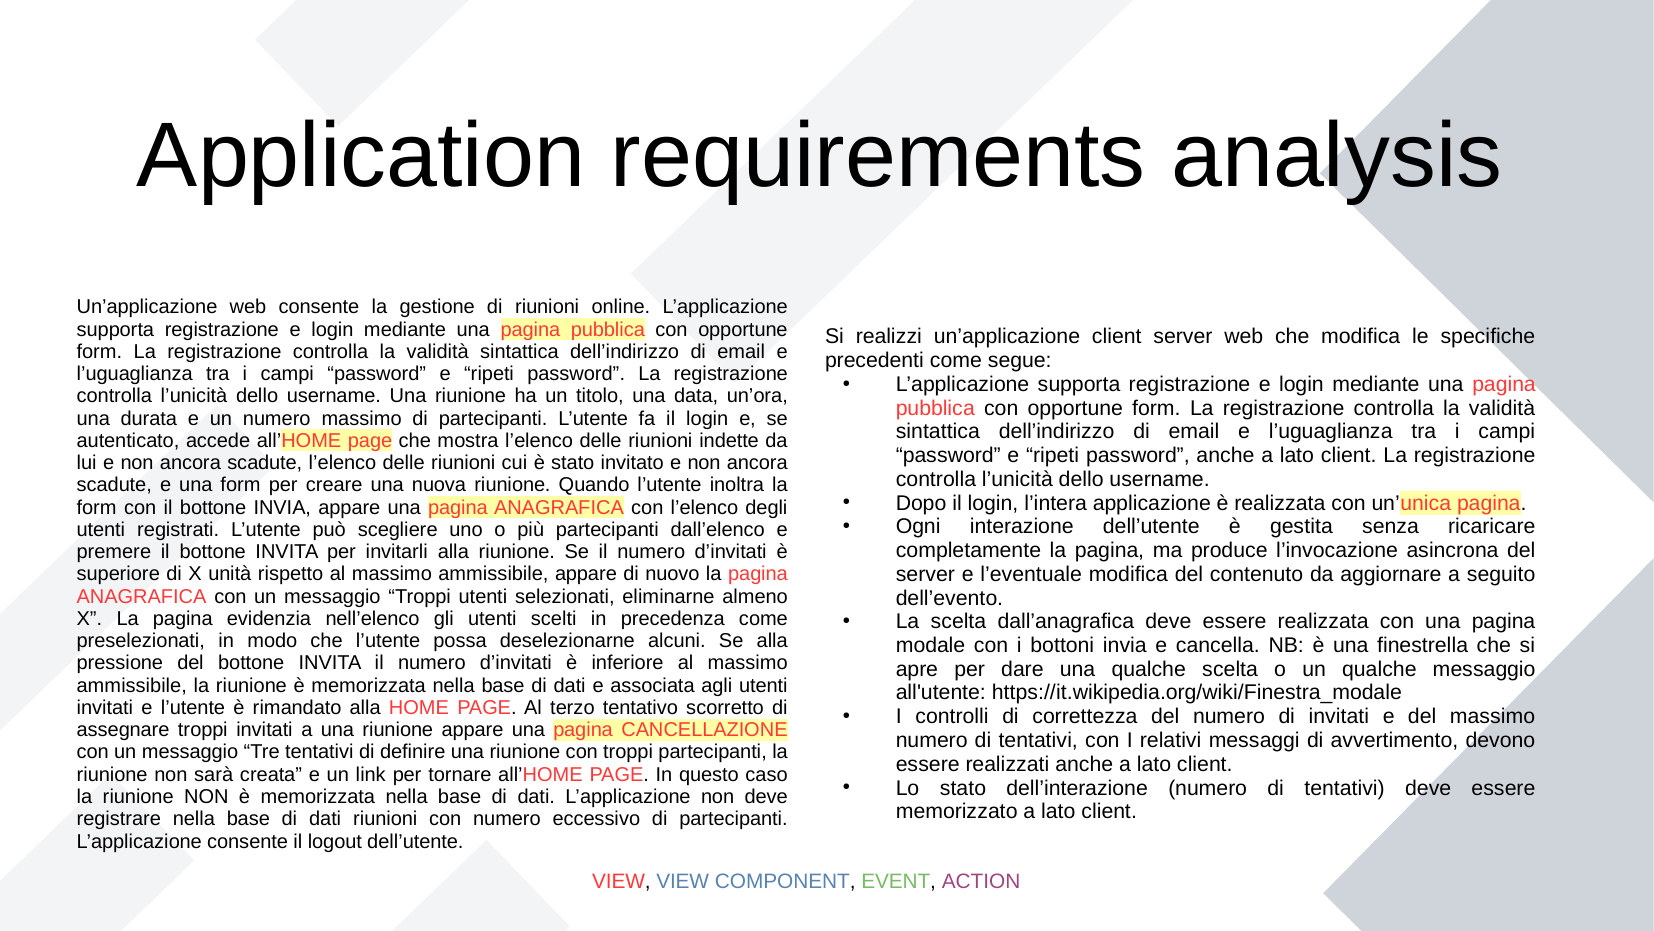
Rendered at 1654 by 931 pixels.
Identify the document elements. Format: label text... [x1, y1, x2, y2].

list Si realizzi un’applicazione client server web che modifica le specifiche precedenti come segue: L’applicazione supporta registrazione e login mediante una pagina pubblica con opportune form. La registrazione controlla la validità sintattica dell’indirizzo di email e l’uguaglianza tra i campi “password” e “ripeti password”, anche a lato client. La registrazione controlla l’unicità dello username. Dopo il login, l’intera applicazione è realizzata con un’unica pagina. Ogni interazione dell’utente è gestita senza ricaricare completamente la pagina, ma produce l’invocazione asincrona del server e l’eventuale modifica del contenuto da aggiornare a seguito dell’evento. La scelta dall’anagrafica deve essere realizzata con una pagina modale con i bottoni invia e cancella. NB: è una finestrella che si apre per dare una qualche scelta o un qualche messaggio all'utente: https://it.wikipedia.org/wiki/Finestra_modale I controlli di correttezza del numero di invitati e del massimo numero di tentativi, con I relativi messaggi di avvertimento, devono essere realizzati anche a lato client. Lo stato dell’interazione (numero di tentativi) deve essere memorizzato a lato client. [825, 285, 1536, 862]
list Un’applicazione web consente la gestione di riunioni online. L’applicazione supporta registrazione e login mediante una pagina pubblica con opportune form. La registrazione controlla la validità sintattica dell’indirizzo di email e l’uguaglianza tra i campi “password” e “ripeti password”. La registrazione controlla l’unicità dello username. Una riunione ha un titolo, una data, un’ora, una durata e un numero massimo di partecipanti. L’utente fa il login e, se autenticato, accede all’HOME page che mostra l’elenco delle riunioni indette da lui e non ancora scadute, l’elenco delle riunioni cui è stato invitato e non ancora scadute, e una form per creare una nuova riunione. Quando l’utente inoltra la form con il bottone INVIA, appare una pagina ANAGRAFICA con l’elenco degli utenti registrati. L’utente può scegliere uno o più partecipanti dall’elenco e premere il bottone INVITA per invitarli alla riunione. Se il numero d’invitati è superiore di X unità rispetto al massimo ammissibile, appare di nuovo la pagina ANAGRAFICA con un messaggio “Troppi utenti selezionati, eliminarne almeno X”. La pagina evidenzia nell’elenco gli utenti scelti in precedenza come preselezionati, in modo che l’utente possa deselezionarne alcuni. Se alla pressione del bottone INVITA il numero d’invitati è inferiore al massimo ammissibile, la riunione è memorizzata nella base di dati e associata agli utenti invitati e l’utente è rimandato alla HOME PAGE. Al terzo tentativo scorretto di assegnare troppi invitati a una riunione appare una pagina CANCELLAZIONE con un messaggio “Tre tentativi di definire una riunione con troppi partecipanti, la riunione non sarà creata” e un link per tornare all’HOME PAGE. In questo caso la riunione NON è memorizzata nella base di dati. L’applicazione non deve registrare nella base di dati riunioni con numero eccessivo di partecipanti. L’applicazione consente il logout dell’utente. [76, 285, 788, 862]
title Application requirements analysis [76, 0, 1565, 428]
text_box VIEW, VIEW COMPONENT, EVENT, ACTION [74, 862, 1538, 901]
